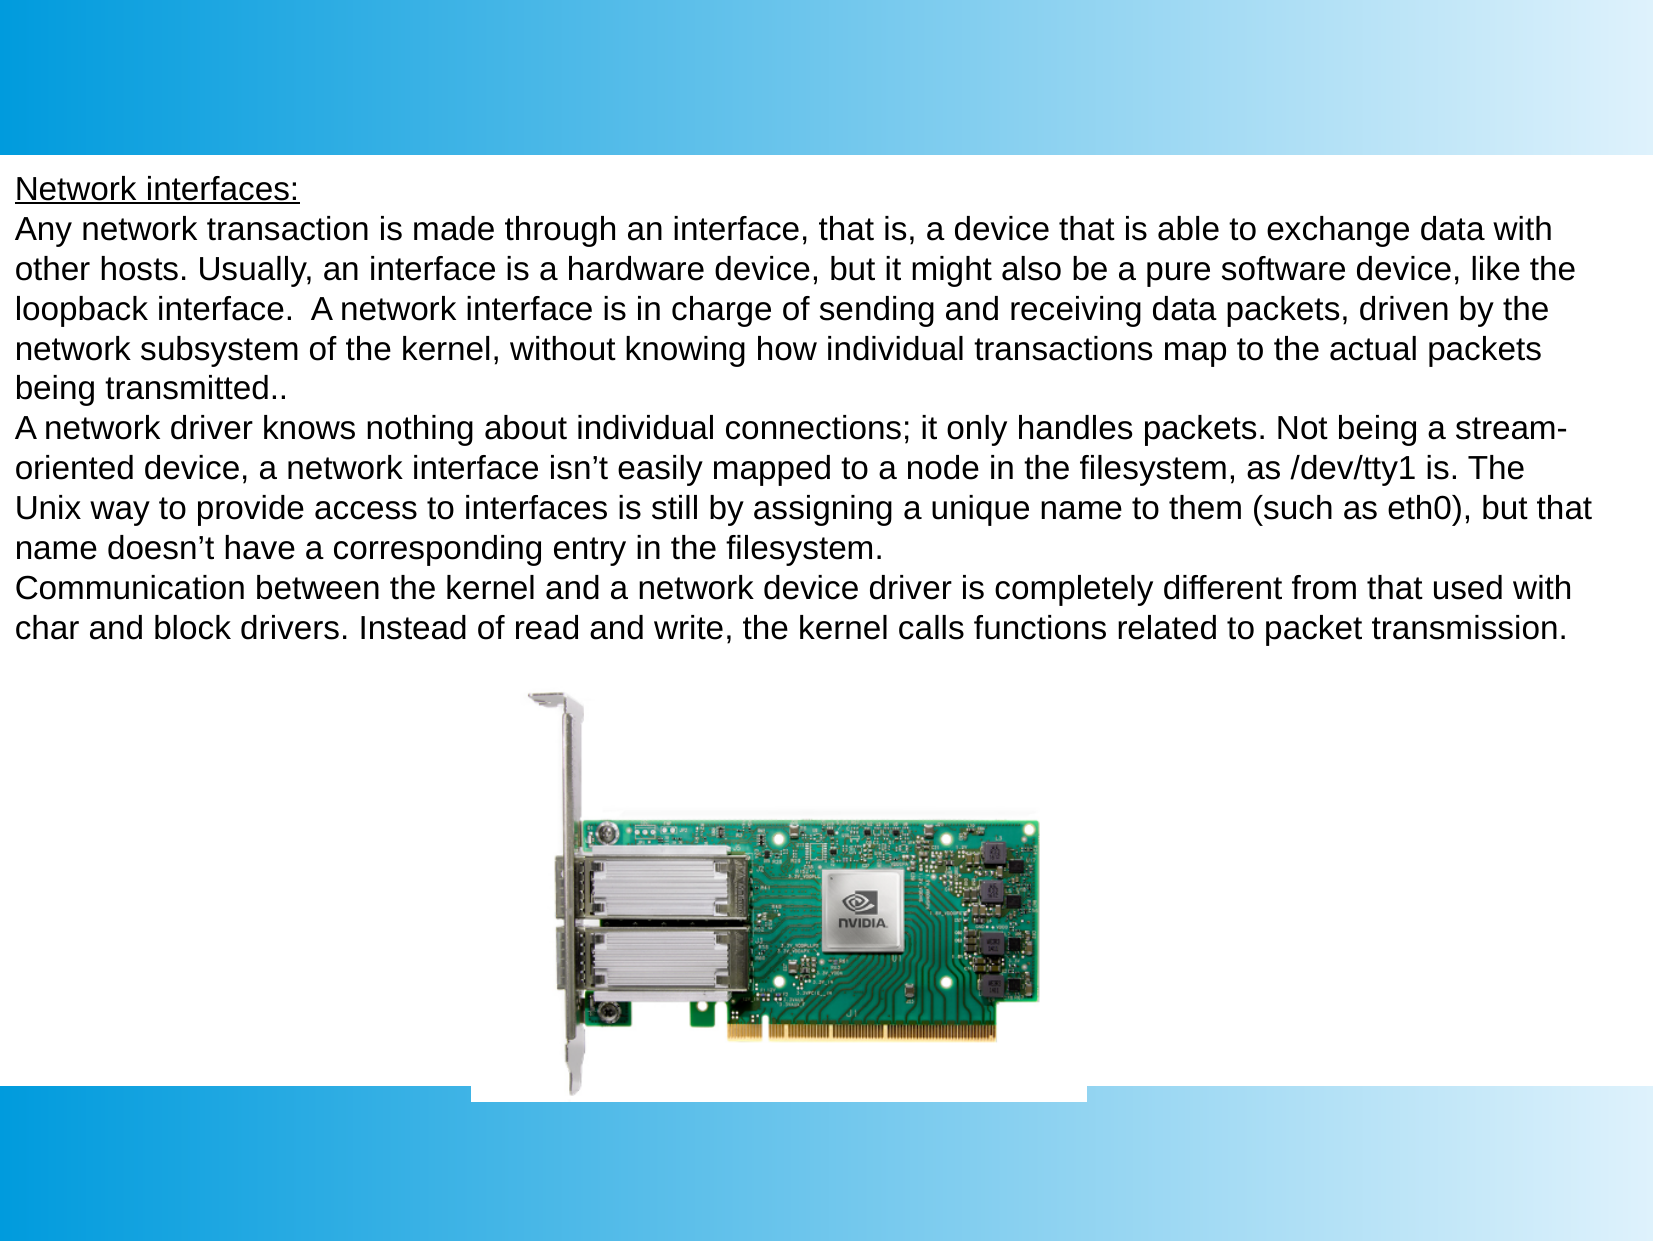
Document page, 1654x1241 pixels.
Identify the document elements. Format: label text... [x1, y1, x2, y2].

picture [471, 673, 1087, 1102]
text_box Network interfaces: Any network transaction is made through an interface, that is, a device that is able to exchange data with other hosts. Usually, an interface is a hardware device, but it might also be a pure software device, like the loopback interface. A network interface is in charge of sending and receiving data packets, driven by the network subsystem of the kernel, without knowing how individual transactions map to the actual packets being transmitted.. A network driver knows nothing about individual connections; it only handles packets. Not being a stream-oriented device, a network interface isn’t easily mapped to a node in the filesystem, as /dev/tty1 is. The Unix way to provide access to interfaces is still by assigning a unique name to them (such as eth0), but that name doesn’t have a corresponding entry in the filesystem. Communication between the kernel and a network device driver is completely different from that used with char and block drivers. Instead of read and write, the kernel calls functions related to packet transmission. [0, 159, 1619, 699]
